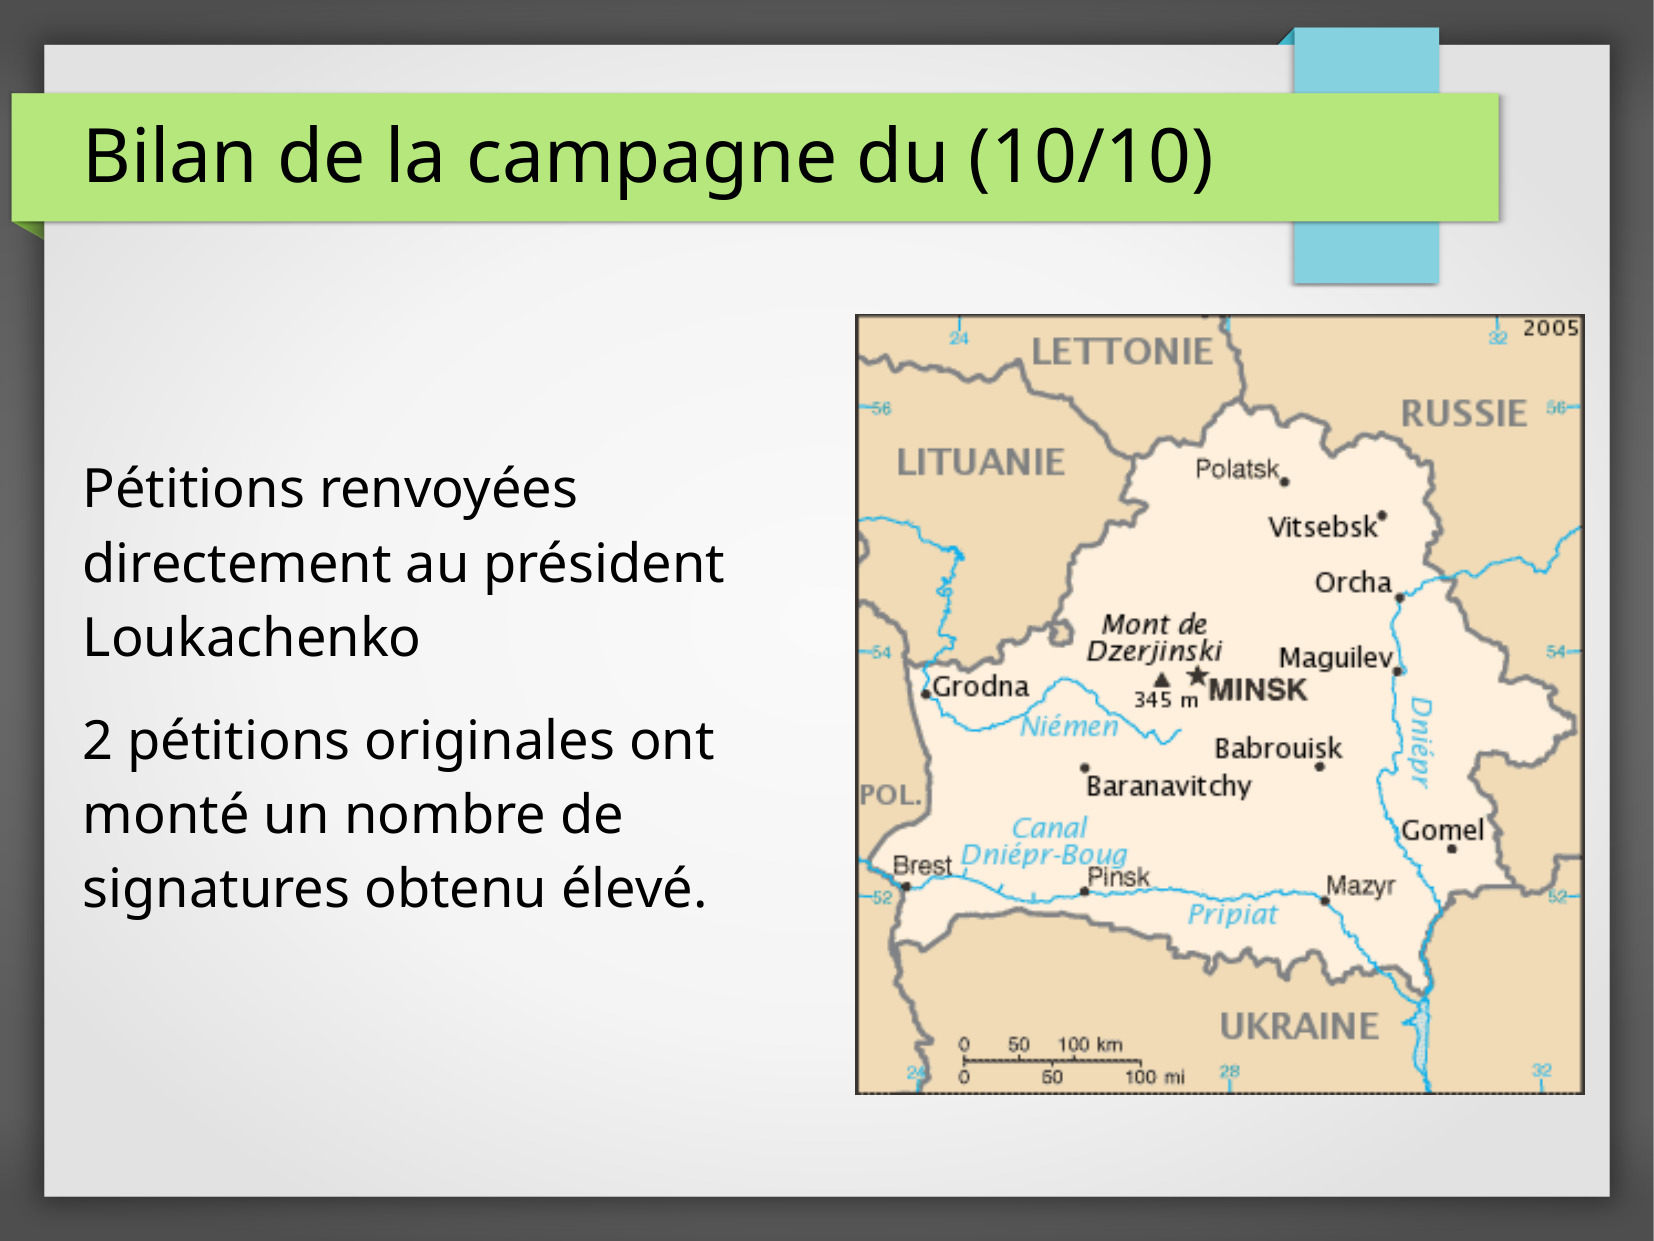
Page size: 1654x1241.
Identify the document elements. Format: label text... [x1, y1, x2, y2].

list Pétitions renvoyées directement au président Loukachenko 2 pétitions originales ont monté un nombre de signatures obtenu élevé. [82, 450, 826, 1111]
picture [0, 0, 1654, 1241]
title Bilan de la campagne du (10/10) [82, 66, 1351, 241]
